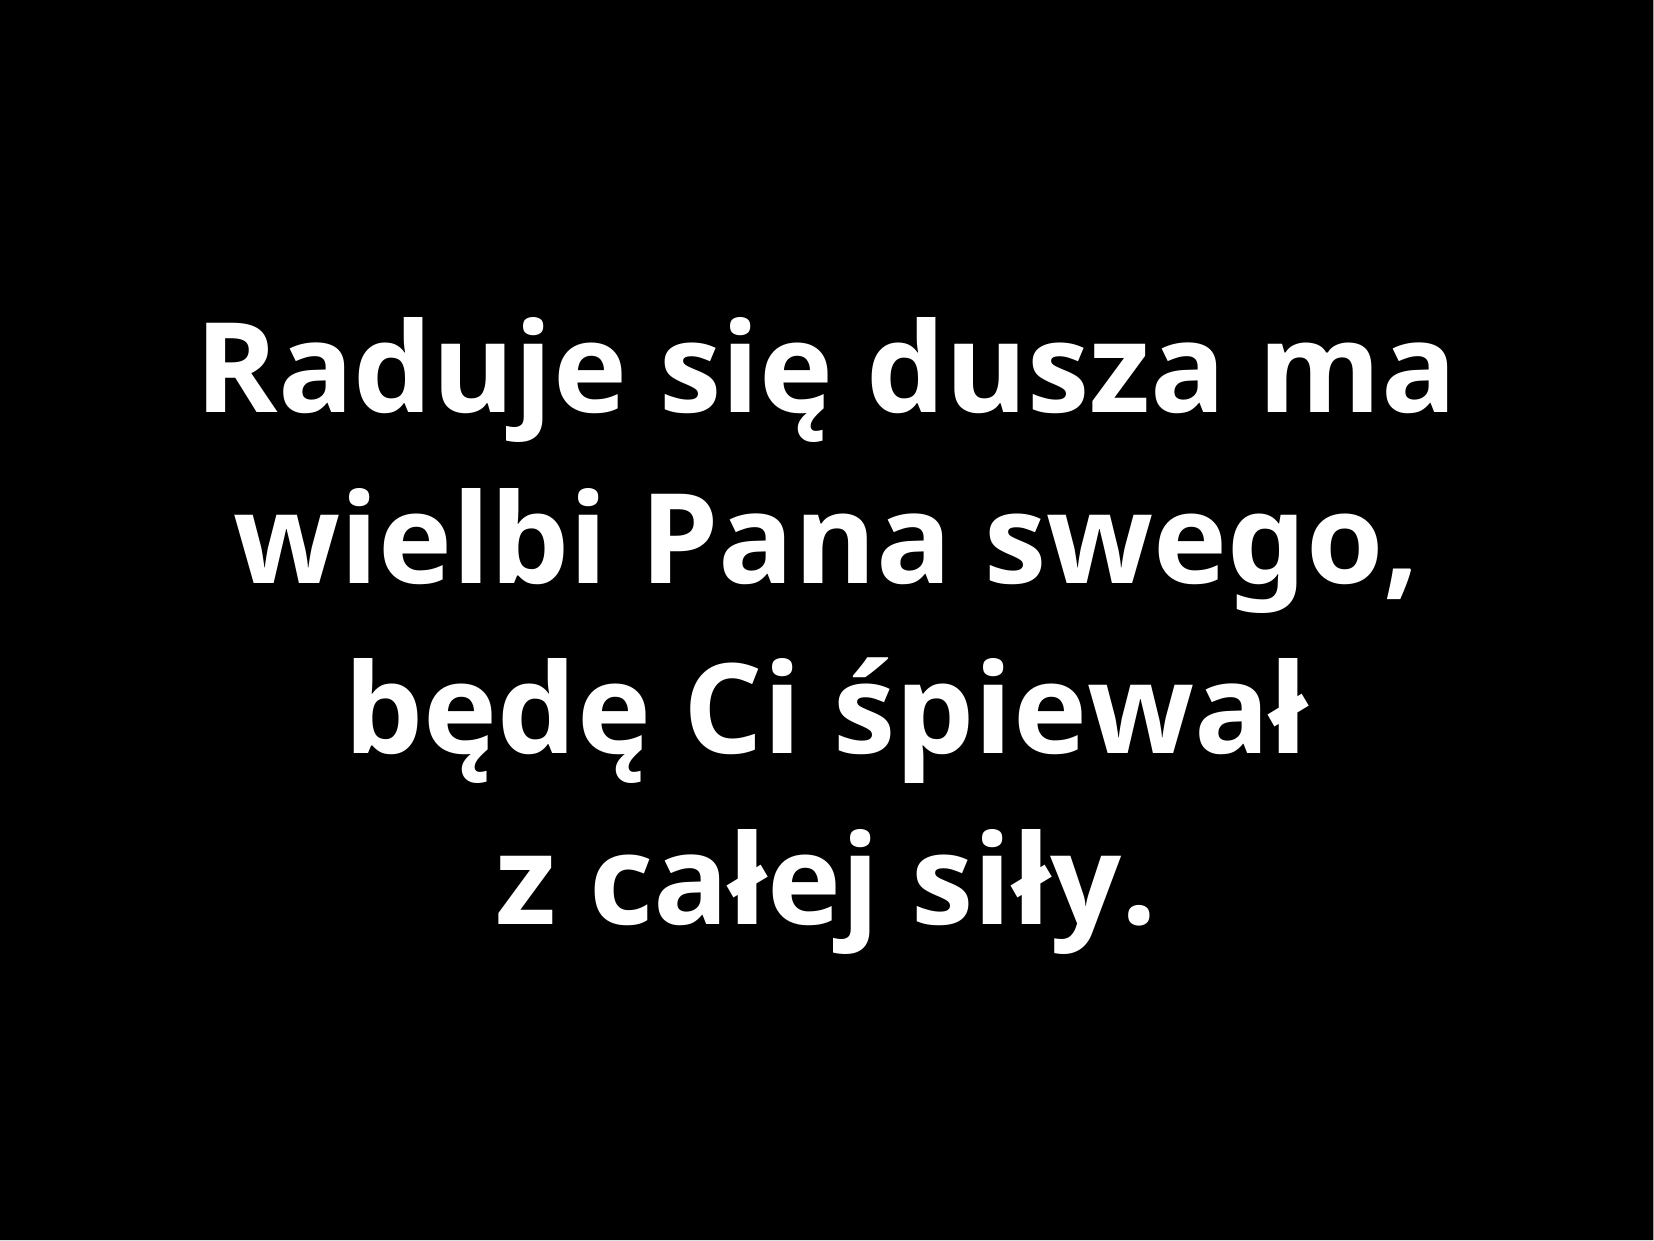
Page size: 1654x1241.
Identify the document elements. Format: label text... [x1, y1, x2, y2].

title Raduje się dusza ma wielbi Pana swego, będę Ci śpiewał z całej siły. [0, 0, 1654, 1241]
